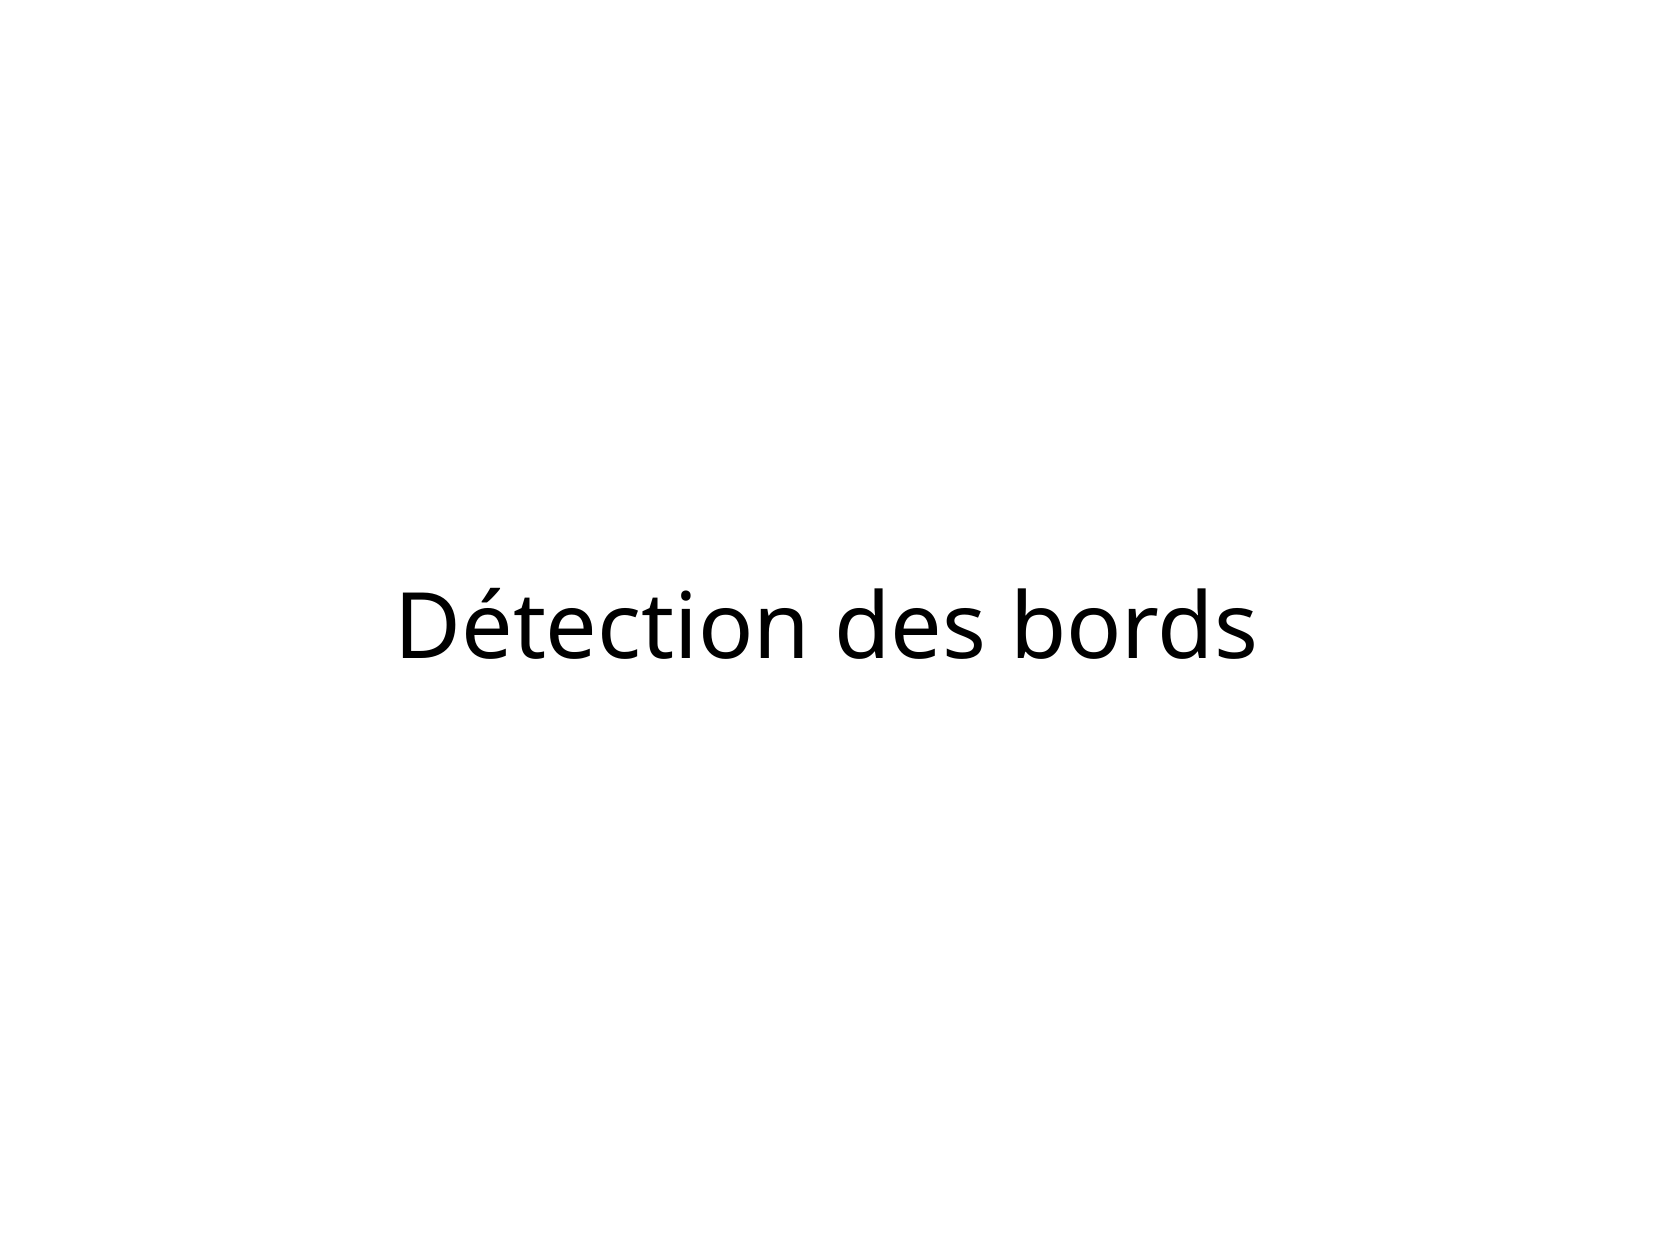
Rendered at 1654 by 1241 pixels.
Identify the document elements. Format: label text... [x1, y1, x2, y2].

title Détection des bords [82, 519, 1571, 727]
